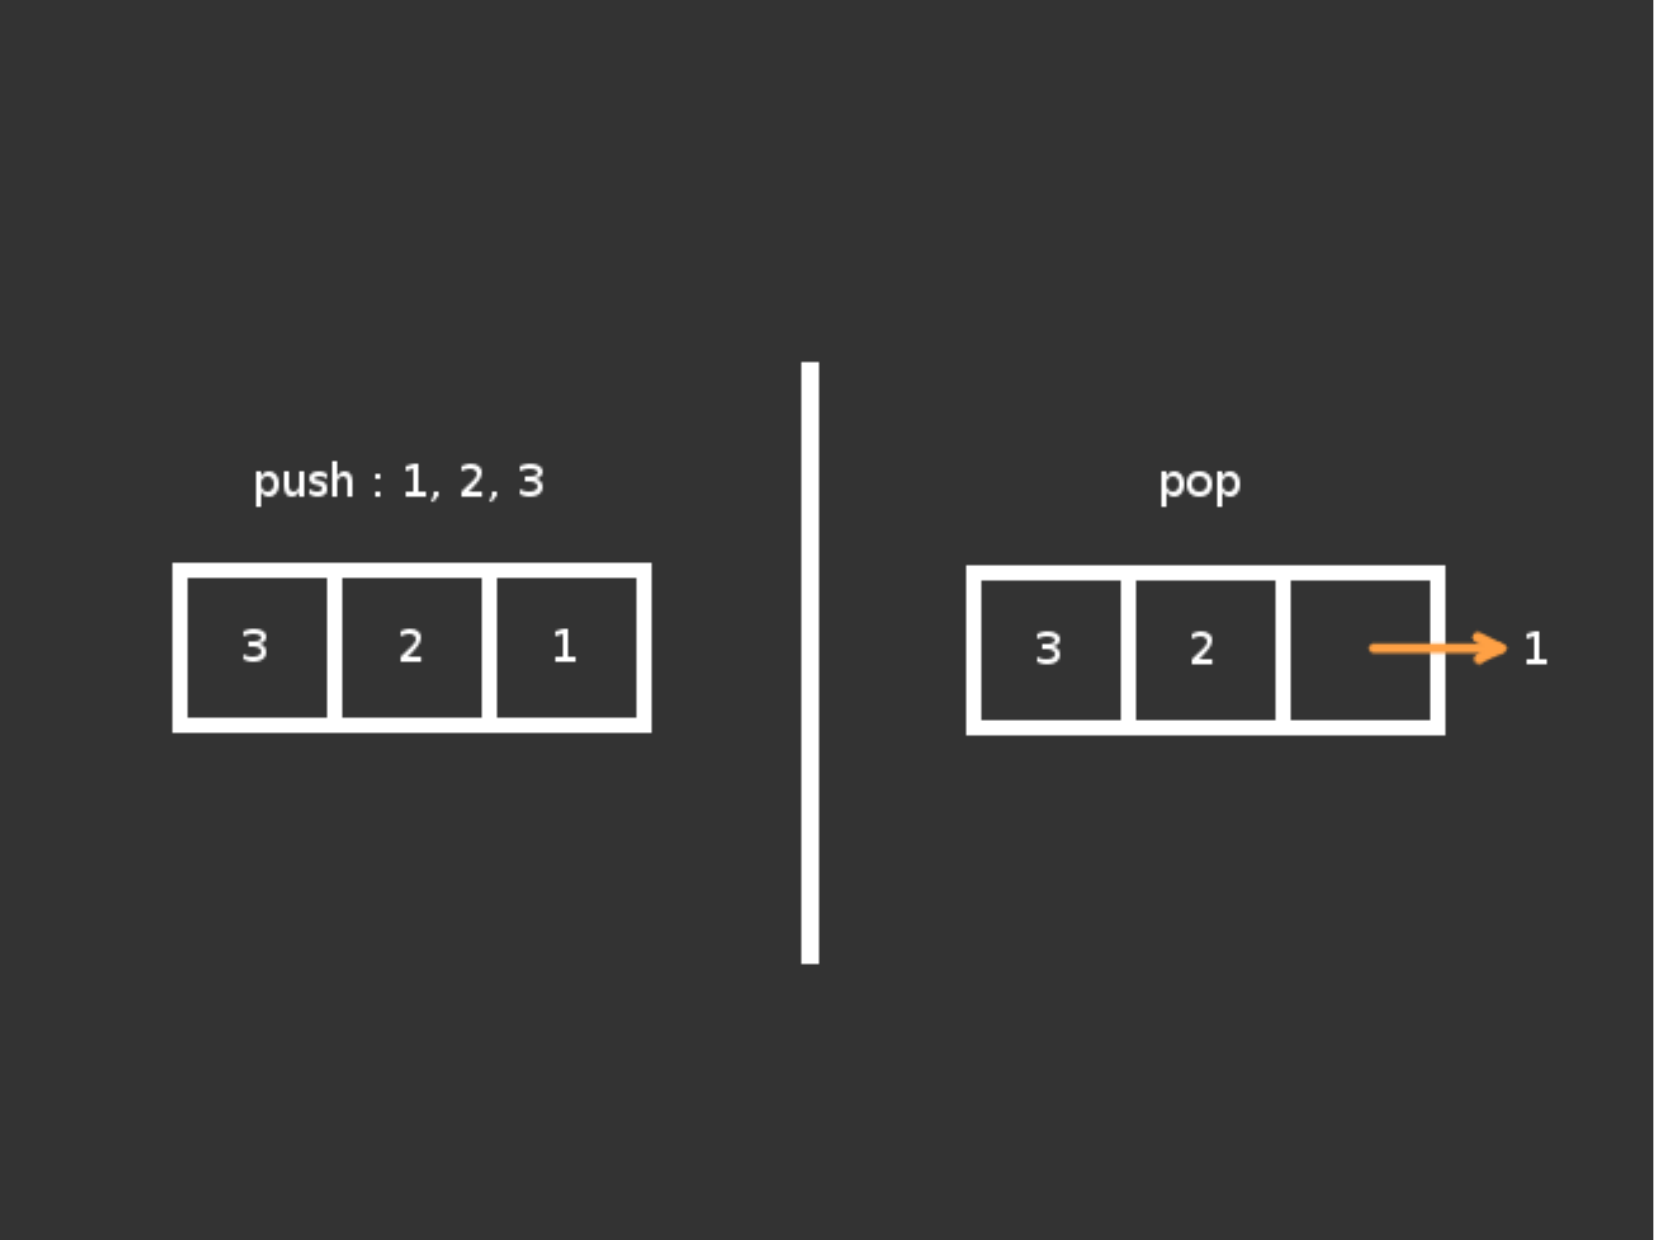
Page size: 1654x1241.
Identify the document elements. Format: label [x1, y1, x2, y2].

picture [21, 119, 1644, 1135]
